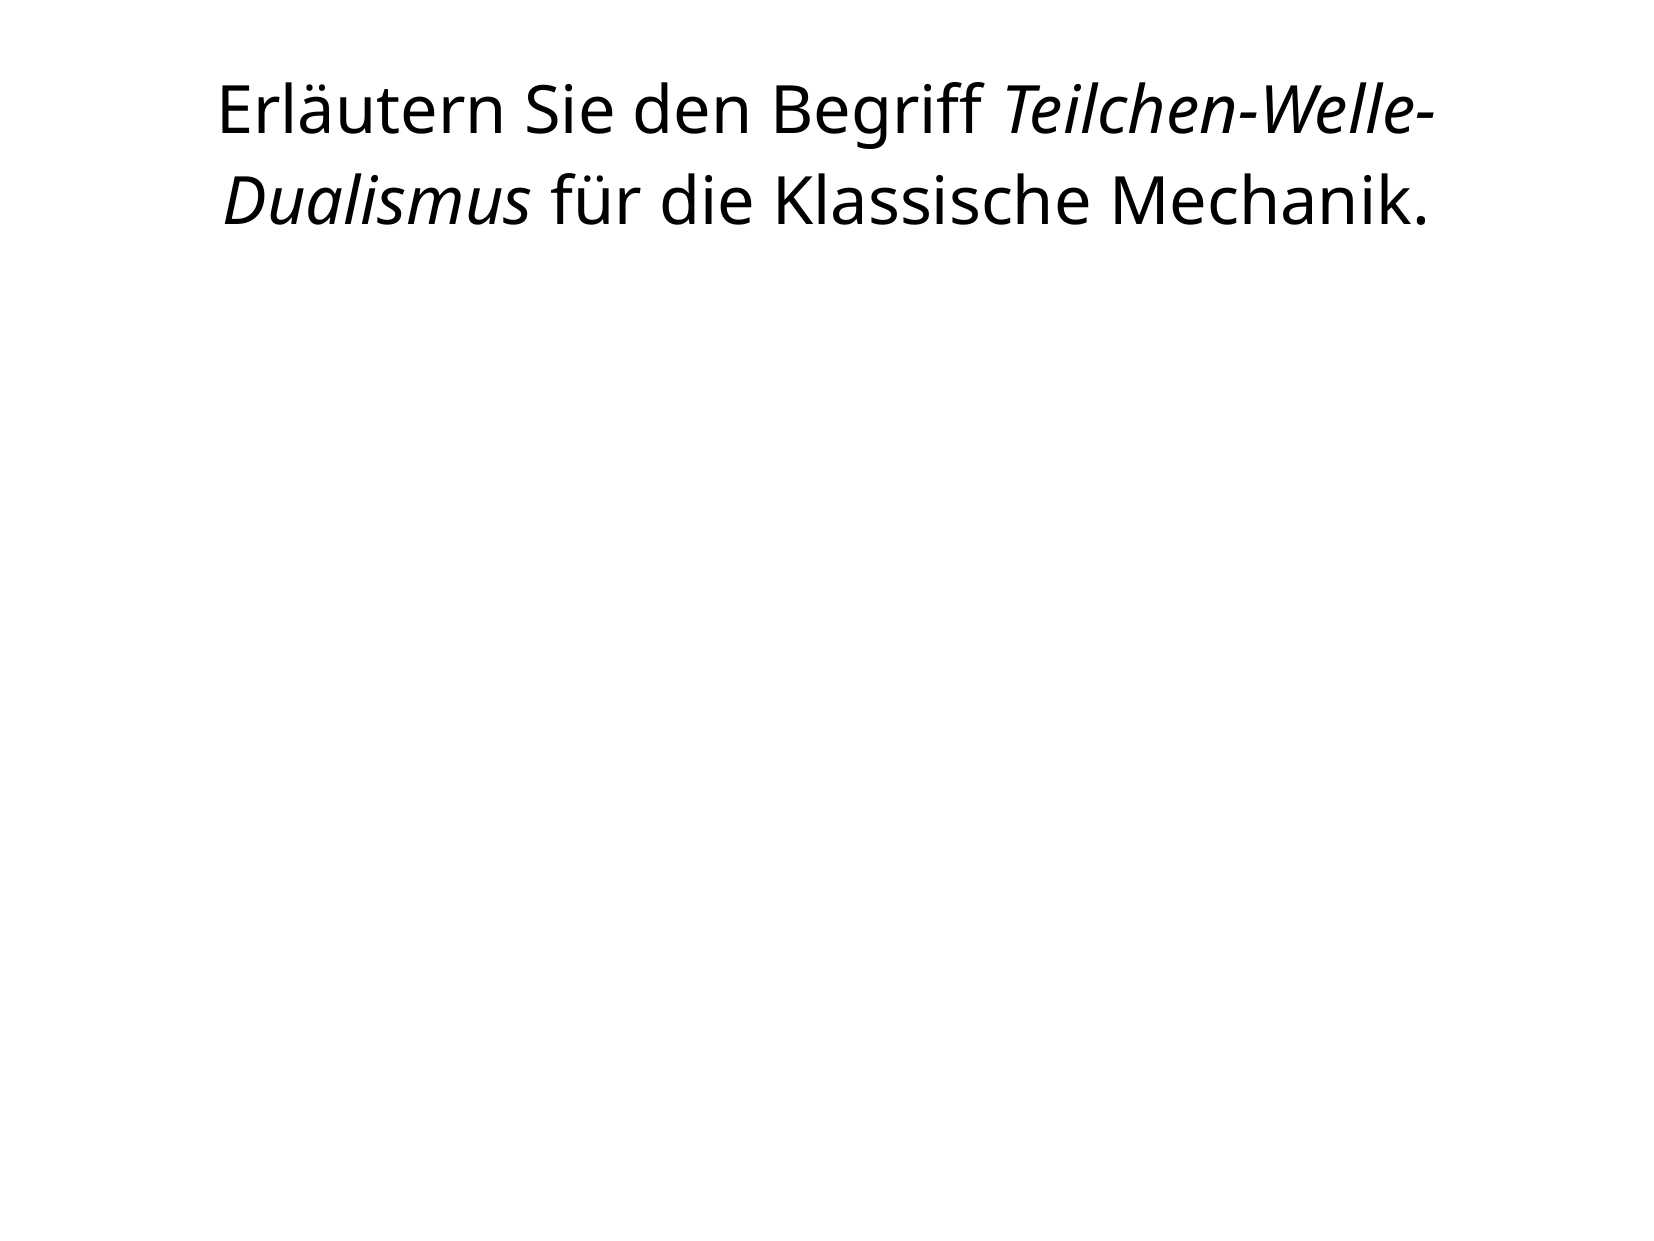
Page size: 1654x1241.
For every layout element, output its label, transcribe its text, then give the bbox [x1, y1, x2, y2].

title Erläutern Sie den Begriff Teilchen-Welle-Dualismus für die Klassische Mechanik. [82, 49, 1571, 257]
